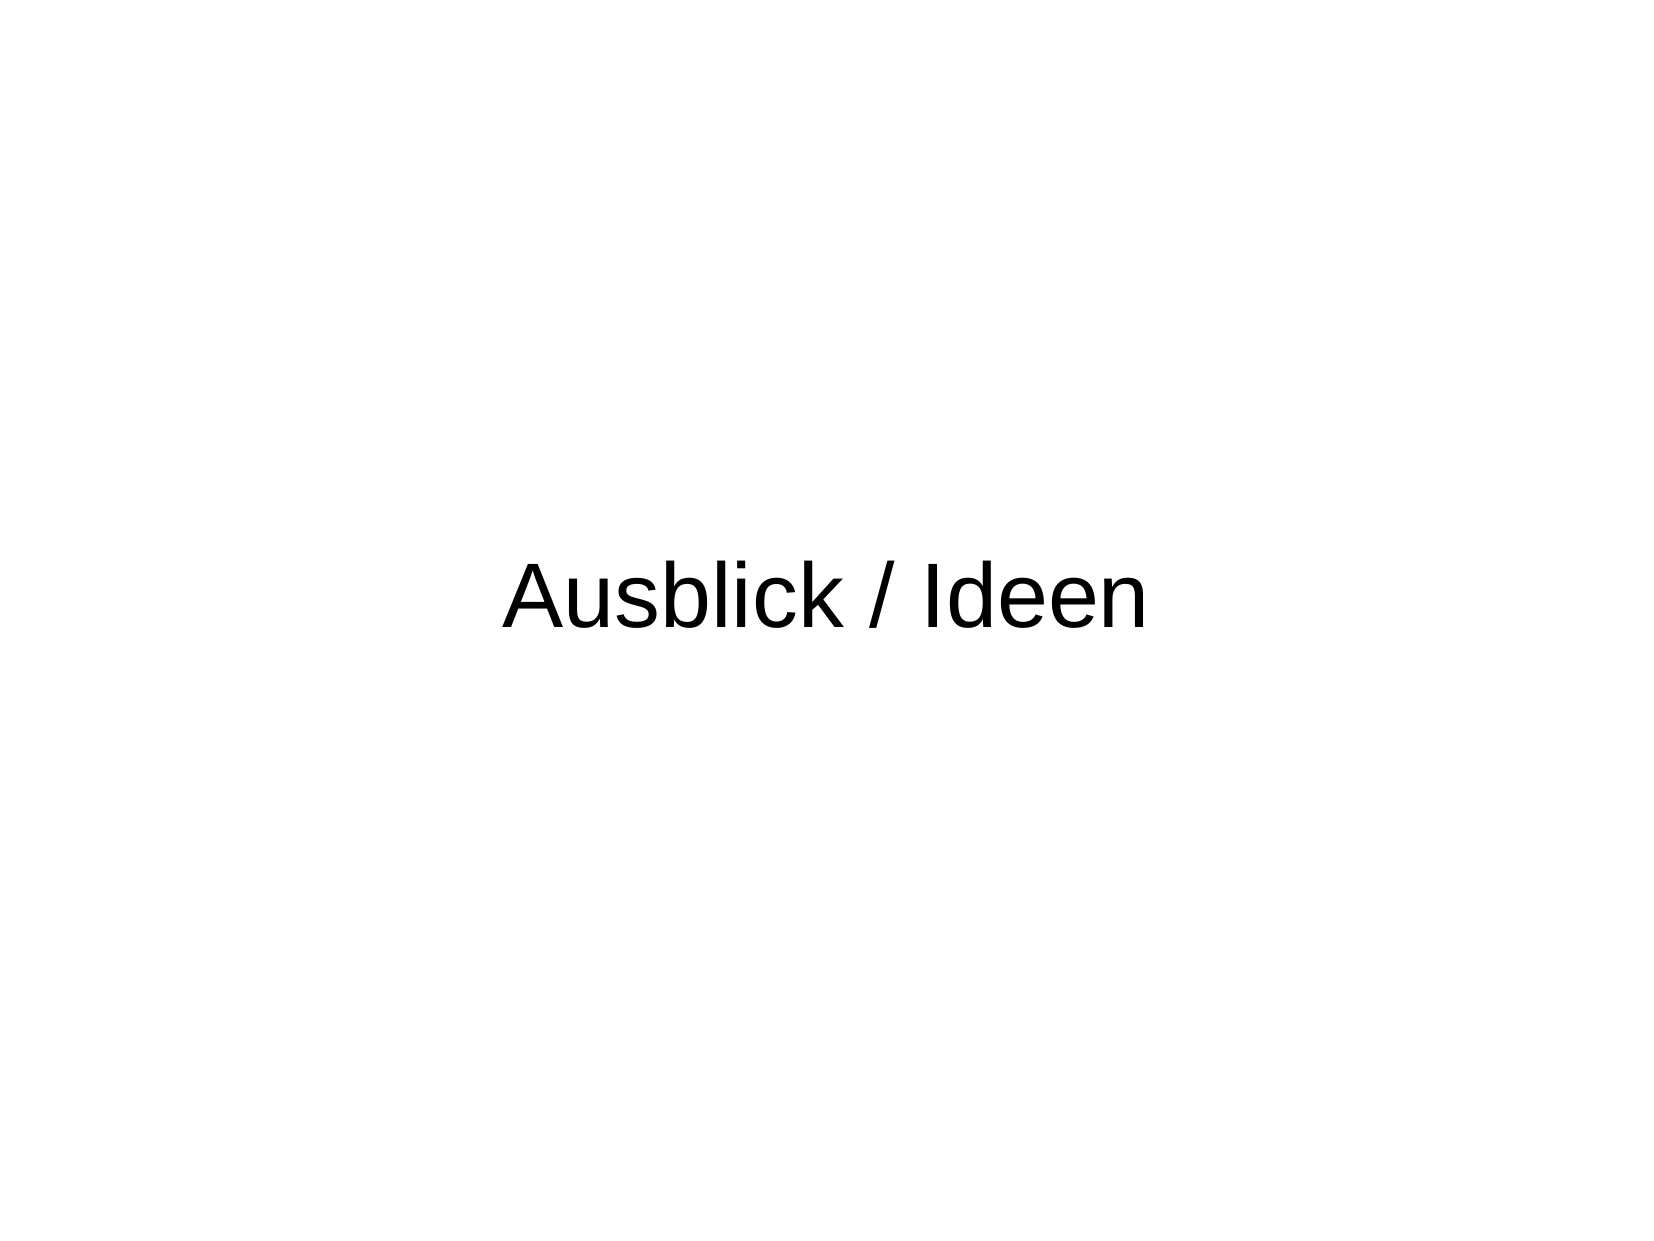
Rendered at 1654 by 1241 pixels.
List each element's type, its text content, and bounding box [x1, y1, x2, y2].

title Ausblick / Ideen [82, 492, 1571, 700]
